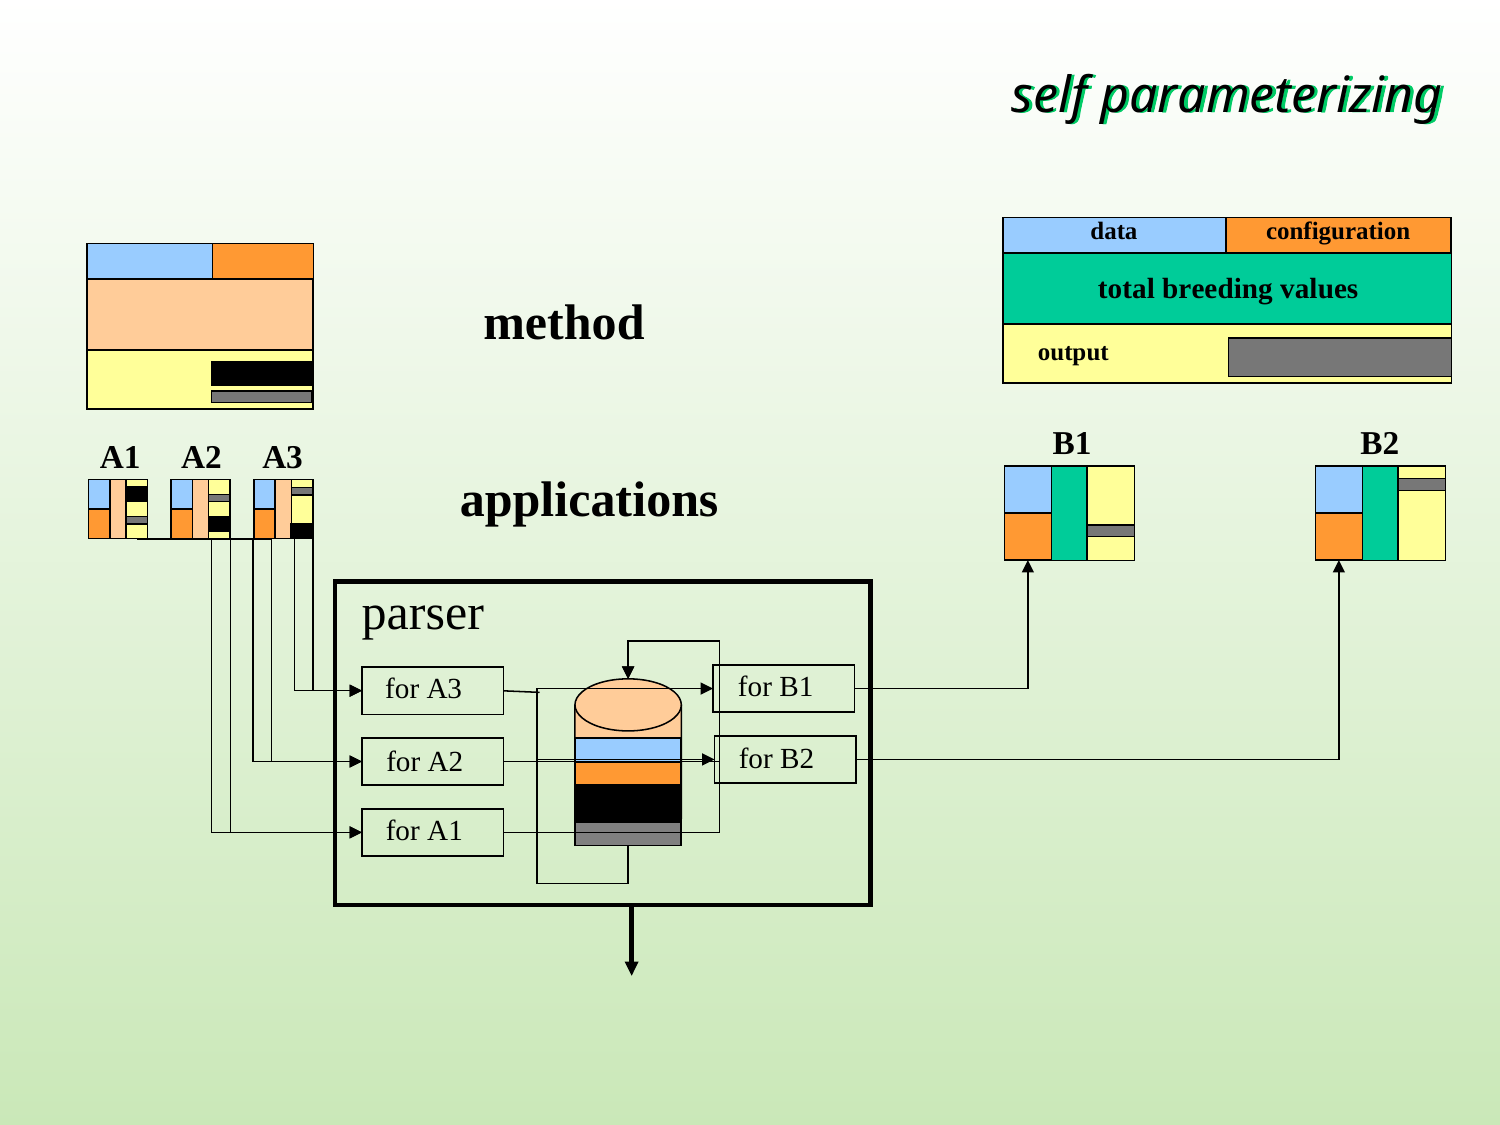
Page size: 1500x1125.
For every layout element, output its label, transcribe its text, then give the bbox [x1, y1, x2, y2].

text_box [88, 484, 148, 539]
text_box configuration [1251, 211, 1426, 253]
text_box [574, 833, 682, 846]
text_box [1153, 217, 1251, 253]
text_box B2 [1345, 419, 1415, 470]
text_box [1002, 217, 1075, 267]
text_box for B2 [724, 737, 830, 783]
text_box A2 [166, 433, 237, 484]
text_box [1002, 313, 1452, 384]
text_box total breeding values [986, 267, 1471, 313]
text_box parser [346, 580, 500, 648]
text_box [1004, 465, 1051, 561]
text_box B1 [1037, 419, 1107, 470]
text_box applications [445, 467, 734, 535]
text_box [574, 762, 682, 832]
text_box [574, 689, 682, 759]
text_box [1426, 217, 1452, 253]
text_box [170, 484, 231, 538]
text_box for A1 [371, 809, 478, 855]
text_box A1 [85, 433, 156, 484]
text_box for B1 [723, 664, 829, 711]
text_box for A2 [371, 739, 479, 785]
text_box [87, 243, 314, 409]
text_box for A3 [370, 666, 478, 713]
text_box method [468, 290, 660, 358]
text_box [253, 484, 313, 539]
text_box [1087, 465, 1135, 561]
title self parameterizing [183, 59, 1459, 135]
text_box data [1075, 211, 1153, 253]
text_box [1315, 465, 1362, 561]
text_box A3 [247, 433, 319, 484]
text_box [587, 678, 669, 688]
text_box output [1023, 331, 1124, 374]
text_box [1398, 465, 1446, 561]
